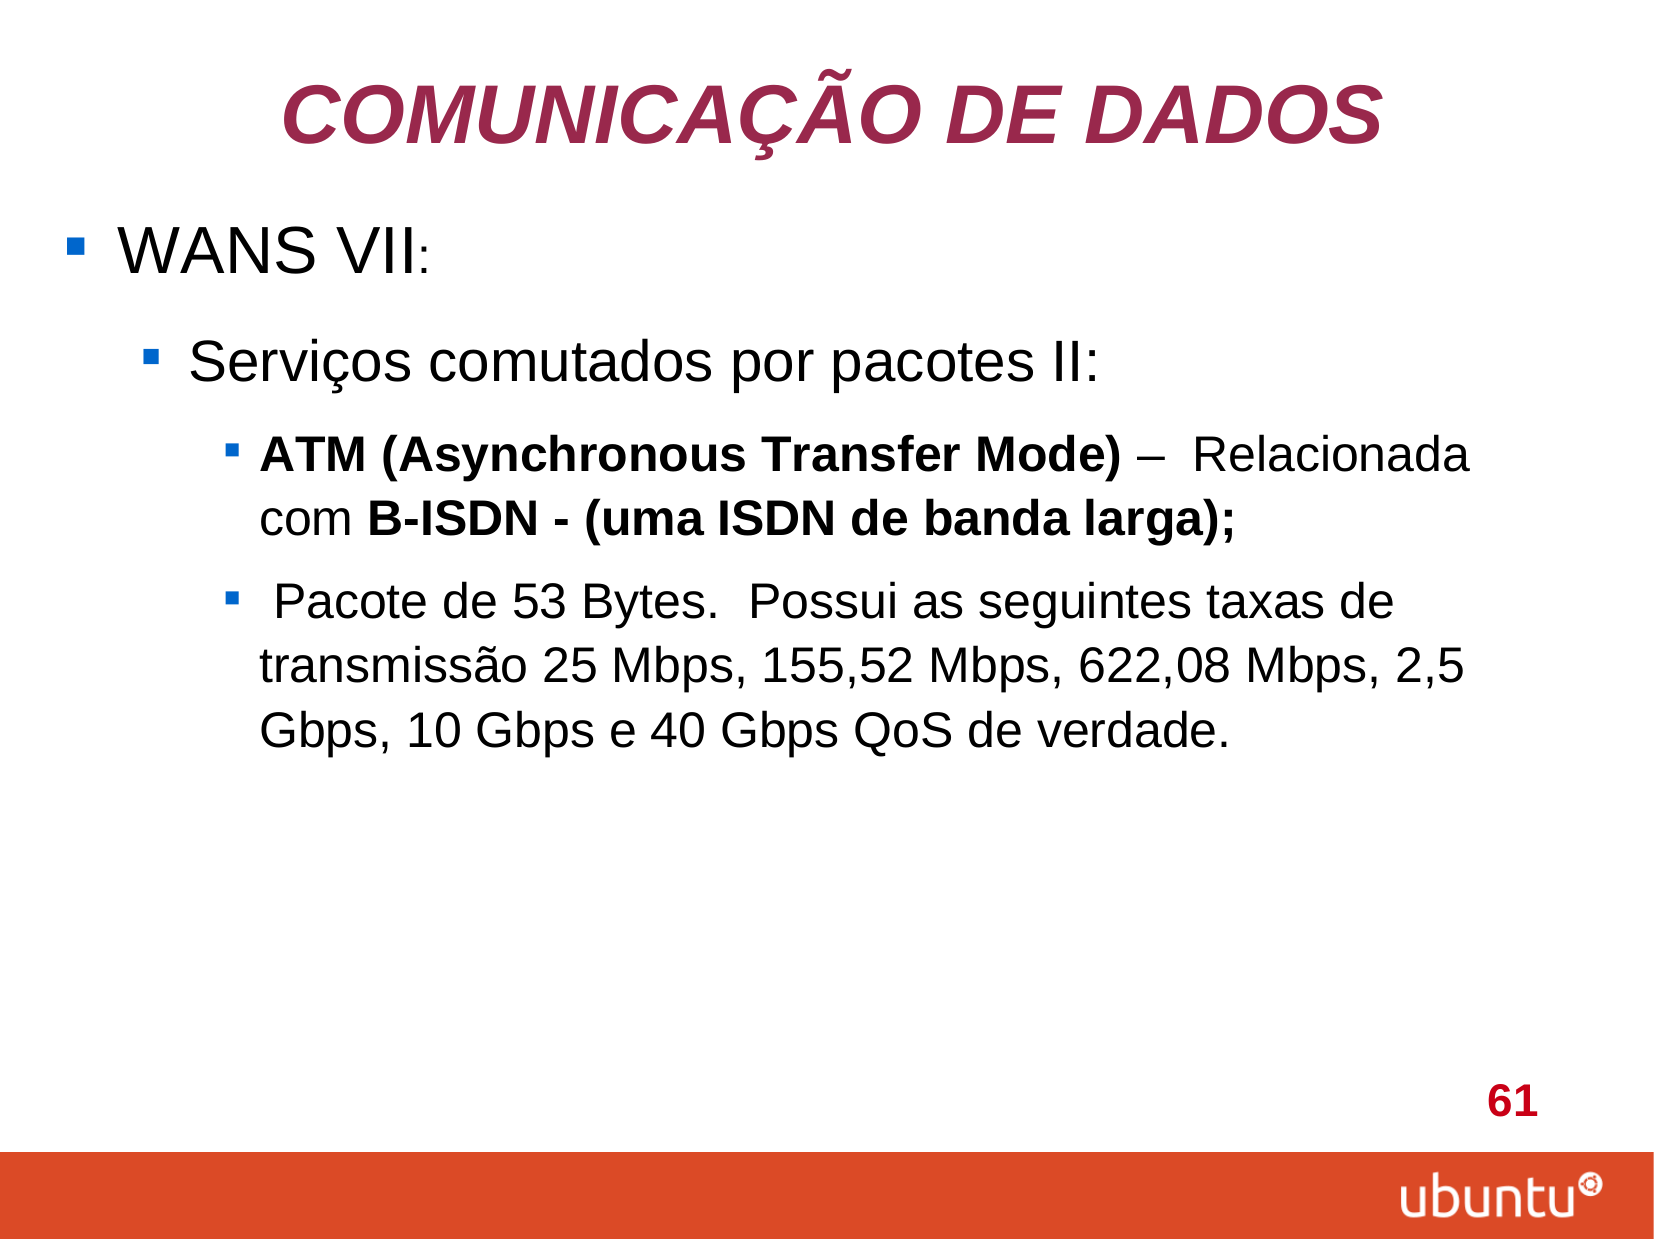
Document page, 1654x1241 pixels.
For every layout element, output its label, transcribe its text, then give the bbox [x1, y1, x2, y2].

list WANS VII: Serviços comutados por pacotes II: ATM (Asynchronous Transfer Mode) – Relacionada com B-ISDN - (uma ISDN de banda larga); Pacote de 53 Bytes. Possui as seguintes taxas de transmissão 25 Mbps, 155,52 Mbps, 622,08 Mbps, 2,5 Gbps, 10 Gbps e 40 Gbps QoS de verdade. [47, 201, 1536, 1089]
text_box <number> [1473, 1063, 1654, 1134]
picture [0, 1152, 1654, 1239]
title COMUNICAÇÃO DE DADOS [11, 7, 1654, 200]
